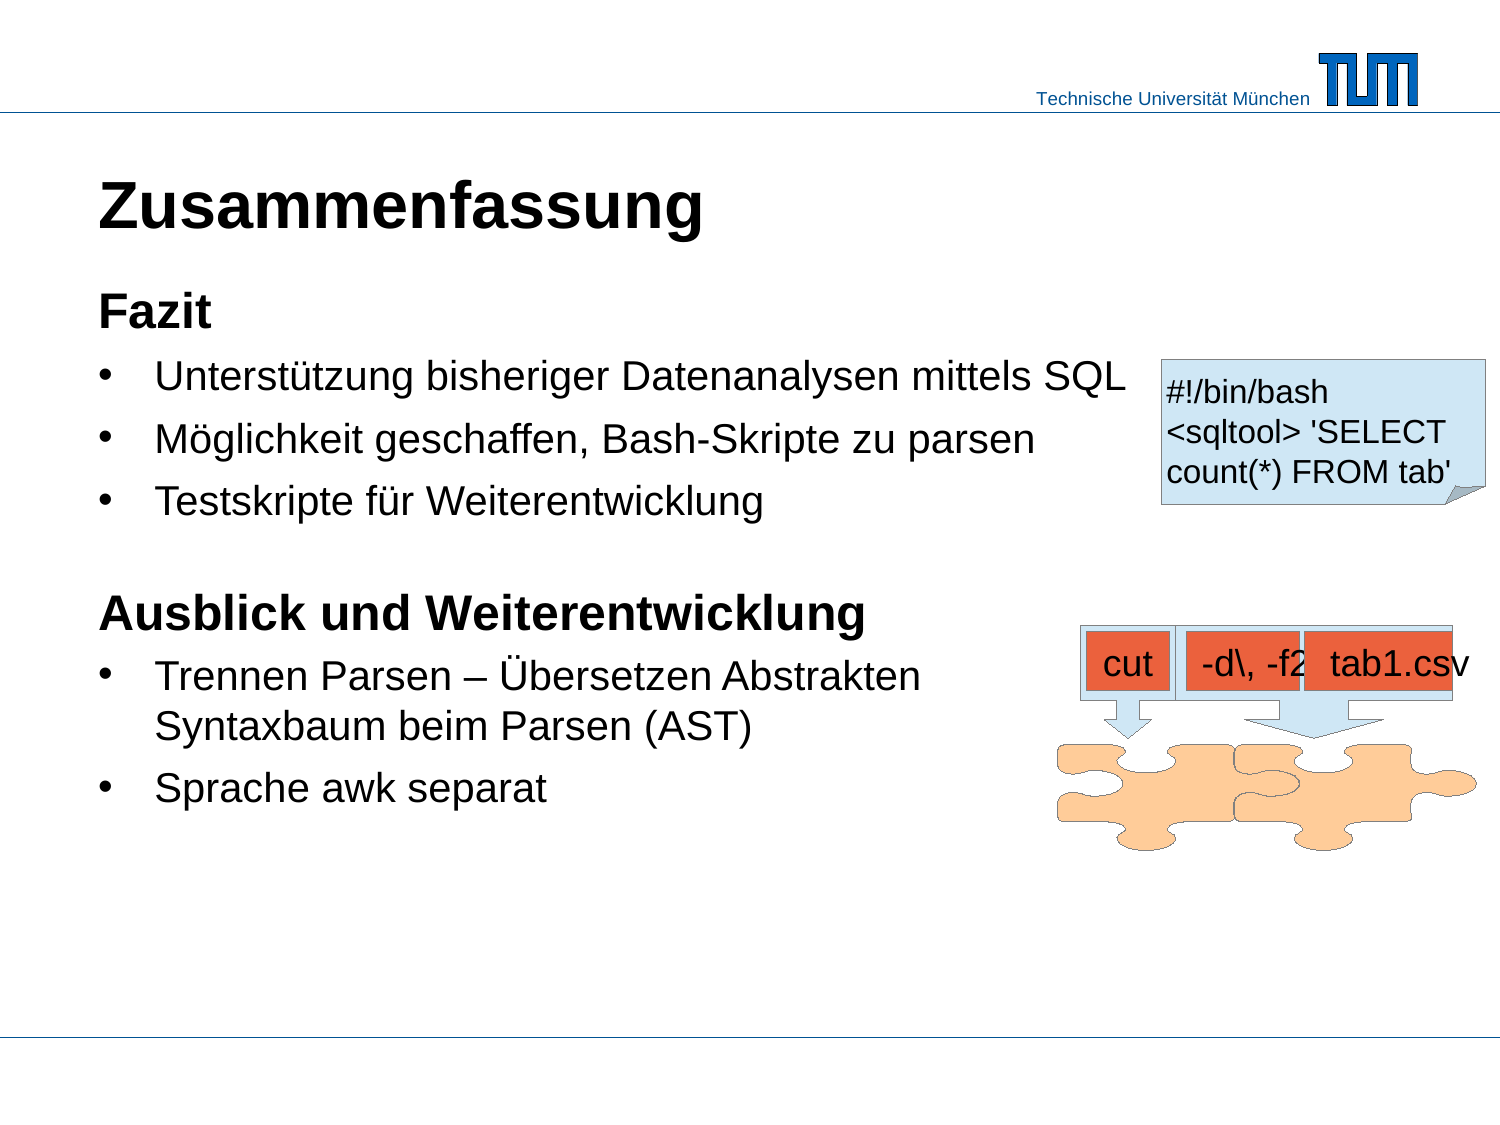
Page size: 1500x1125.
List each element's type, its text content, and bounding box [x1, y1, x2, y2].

text_box tab1.csv [1304, 631, 1453, 691]
text_box [1080, 625, 1453, 739]
text_box [1300, 653, 1304, 663]
list Unterstützung bisheriger Datenanalysen mittels SQL Möglichkeit geschaffen, Bash-Skripte zu parsen Testskripte für Weiterentwicklung [83, 341, 1146, 556]
text_box cut [1086, 631, 1170, 691]
text_box Fazit [83, 271, 733, 347]
text_box -d\, -f2 [1186, 631, 1300, 691]
title Zusammenfassung [83, 74, 1417, 250]
list Trennen Parsen – Übersetzen Abstrakten Syntaxbaum beim Parsen (AST) Sprache awk separat [83, 640, 1146, 827]
text_box Ausblick und Weiterentwicklung [83, 572, 898, 648]
text_box [1057, 744, 1477, 851]
text_box #!/bin/bash <sqltool> 'SELECT count(*) FROM tab' [1151, 362, 1495, 532]
